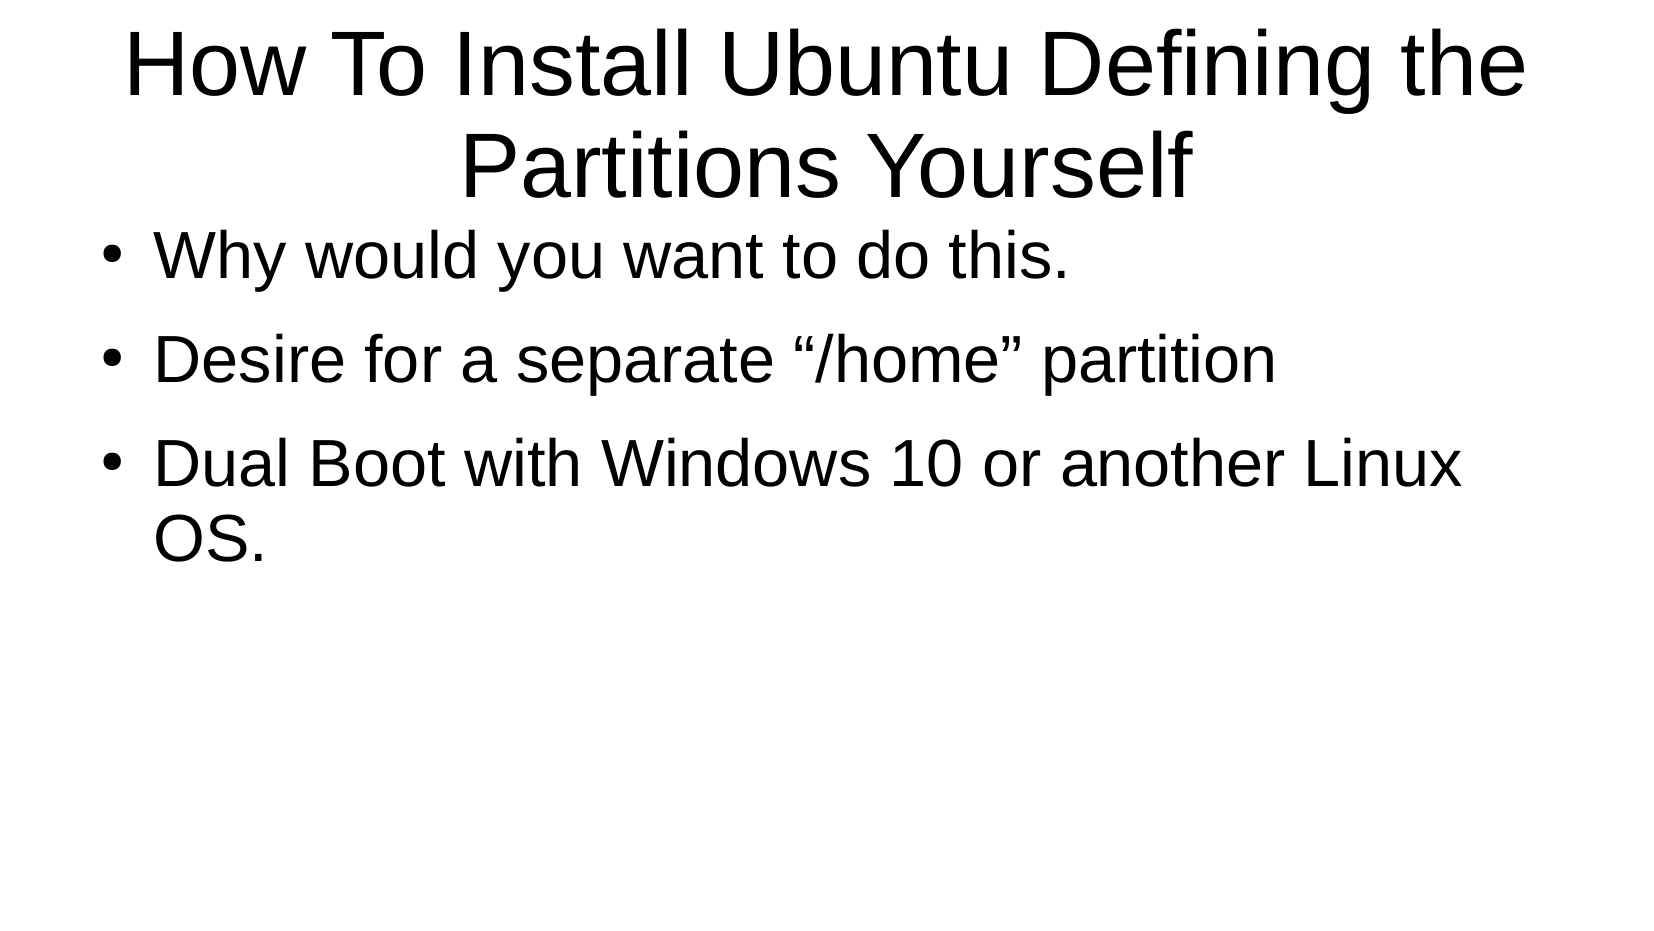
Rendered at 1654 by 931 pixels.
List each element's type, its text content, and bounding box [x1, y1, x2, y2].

title How To Install Ubuntu Defining the Partitions Yourself [82, 12, 1571, 217]
list Why would you want to do this. Desire for a separate “/home” partition Dual Boot with Windows 10 or another Linux OS. [82, 217, 1571, 758]
